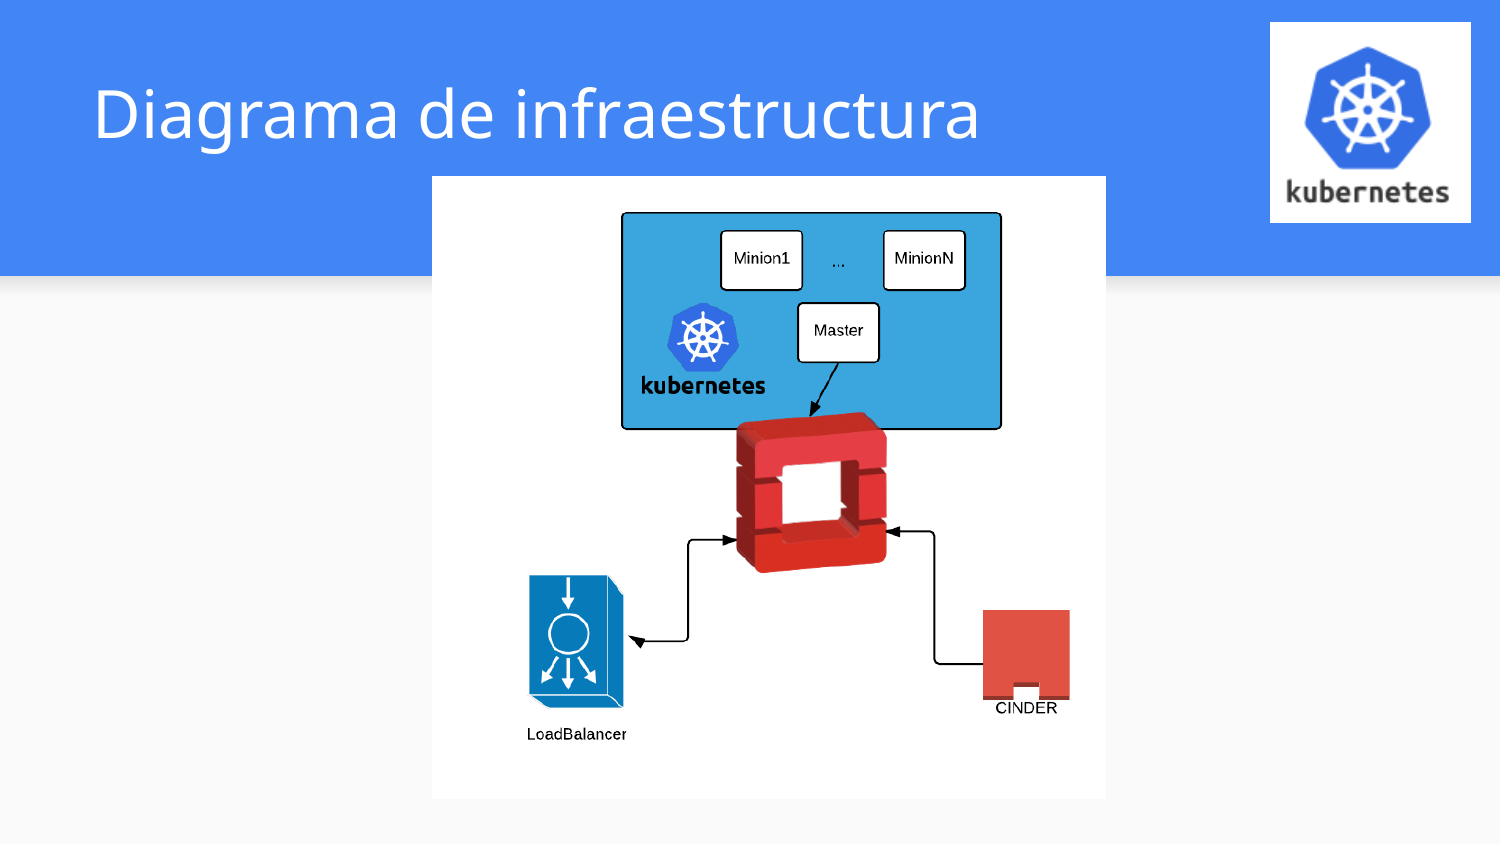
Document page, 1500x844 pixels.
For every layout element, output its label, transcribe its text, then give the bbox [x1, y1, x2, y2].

picture [432, 176, 1106, 799]
picture [1270, 22, 1471, 223]
title Diagrama de infraestructura [77, 121, 1427, 248]
